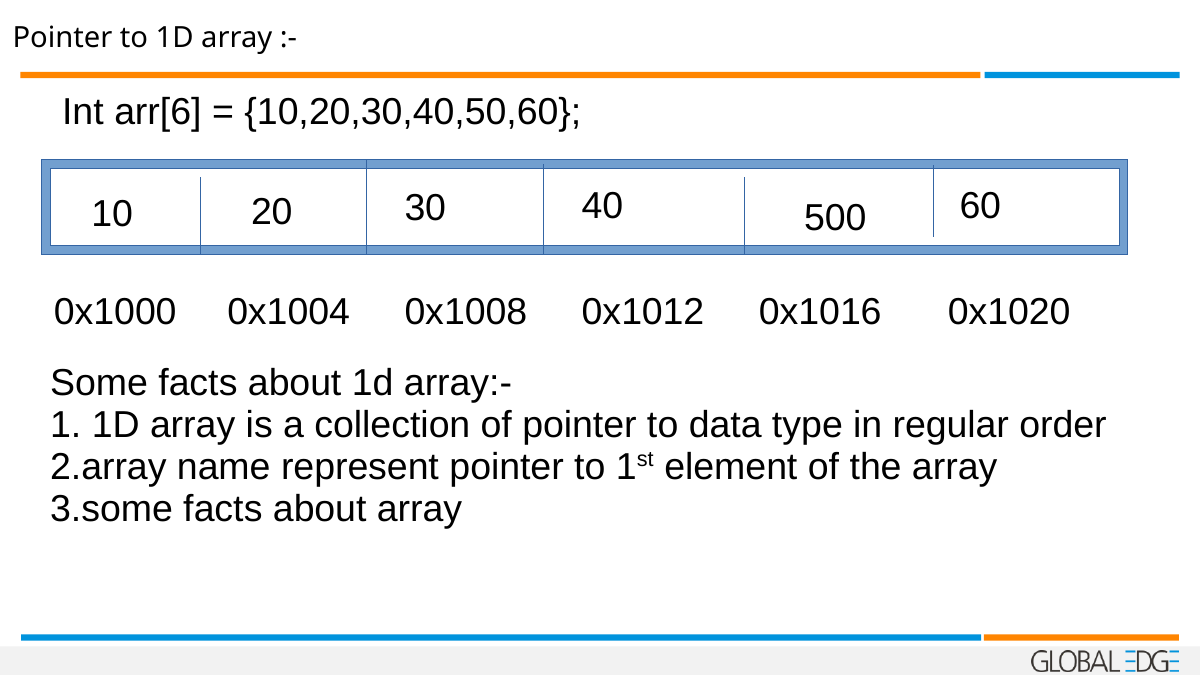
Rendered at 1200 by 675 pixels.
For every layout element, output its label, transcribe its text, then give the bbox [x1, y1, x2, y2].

text_box Some facts about 1d array:- 1. 1D array is a collection of pointer to data type in regular order 2.array name represent pointer to 1st element of the array 3.some facts about array [35, 354, 1182, 581]
text_box [41, 159, 1128, 255]
text_box 10 [76, 185, 183, 283]
title Pointer to 1D array :- [12, 9, 1088, 63]
text_box 0x1020 [933, 283, 1086, 341]
text_box 0x1012 [566, 283, 720, 341]
text_box 0x1000 [39, 283, 193, 341]
text_box 40 [566, 177, 639, 234]
text_box 500 [789, 188, 882, 246]
picture [1031, 650, 1179, 672]
text_box 0x1016 [744, 283, 897, 341]
text_box 60 [944, 177, 1017, 246]
text_box Int arr[6] = {10,20,30,40,50,60}; [47, 82, 1075, 140]
text_box 20 [236, 183, 308, 266]
text_box 30 [389, 179, 461, 237]
text_box 0x1004 [212, 283, 365, 341]
text_box [183, 177, 236, 255]
text_box 0x1008 [389, 283, 542, 341]
